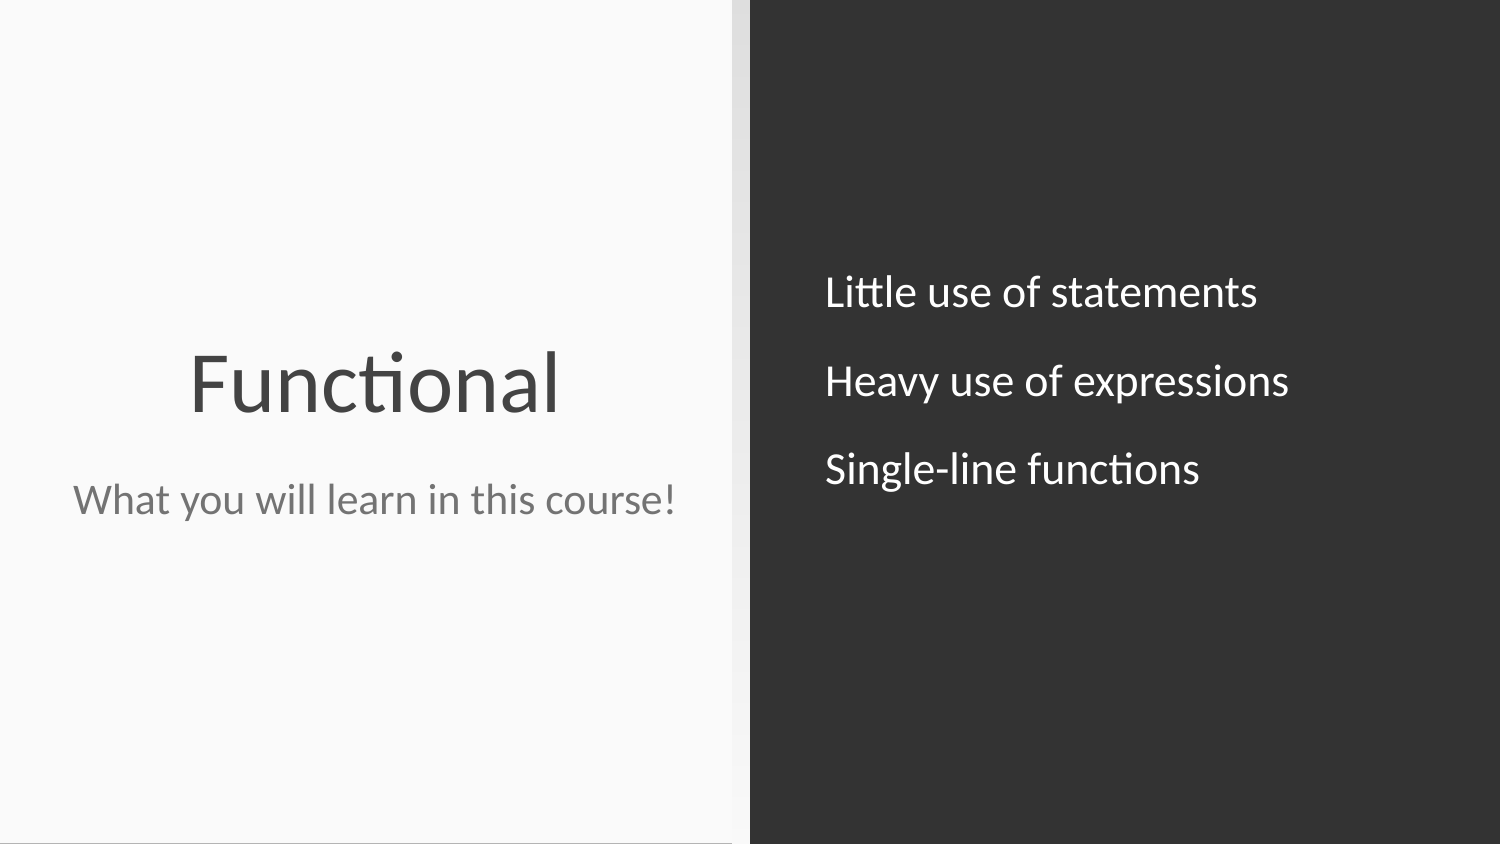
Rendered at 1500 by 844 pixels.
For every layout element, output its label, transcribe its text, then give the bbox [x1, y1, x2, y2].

subtitle What you will learn in this course! [43, 455, 708, 659]
list Little use of statements Heavy use of expressions Single-line functions [810, 118, 1440, 725]
title Functional [43, 202, 708, 446]
